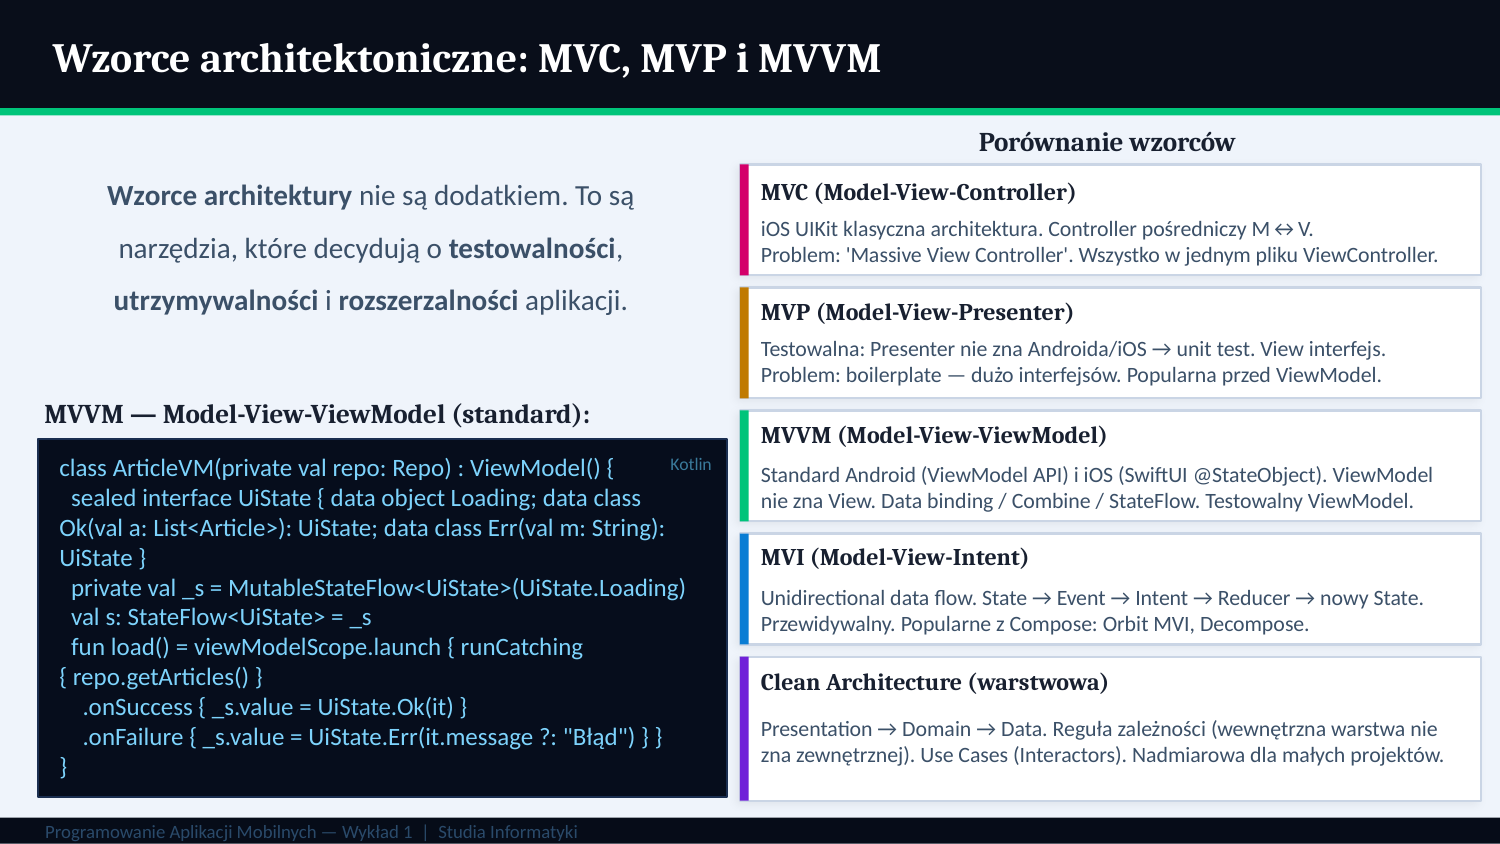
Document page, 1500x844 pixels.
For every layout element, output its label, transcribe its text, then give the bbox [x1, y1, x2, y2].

text_box MVVM (Model-View-ViewModel) [760, 414, 1421, 454]
text_box MVI (Model-View-Intent) [760, 536, 1421, 576]
text_box Testowalna: Presenter nie zna Androida/iOS → unit test. View interfejs. Problem: boilerplate — dużo interfejsów. Popularna przed ViewModel. [760, 338, 1464, 384]
text_box Standard Android (ViewModel API) i iOS (SwiftUI @StateObject). ViewModel nie zna View. Data binding / Combine / StateFlow. Testowalny ViewModel. [760, 464, 1464, 510]
text_box class ArticleVM(private val repo: Repo) : ViewModel() { sealed interface UiState { data object Loading; data class Ok(val a: List<Article>): UiState; data class Err(val m: String): UiState } private val _s = MutableStateFlow<UiState>(UiState.Loading) val s: StateFlow<UiState> = _s fun load() = viewModelScope.launch { runCatching { repo.getArticles() } .onSuccess { _s.value = UiState.Ok(it) } .onFailure { _s.value = UiState.Err(it.message ?: "Błąd") } } } [59, 451, 688, 687]
text_box Porównanie wzorców [751, 117, 1463, 164]
text_box MVVM — Model-View-ViewModel (standard): [44, 391, 727, 434]
text_box Clean Architecture (warstwowa) [760, 660, 1421, 692]
text_box [739, 410, 1482, 522]
text_box Wzorce architektury nie są dodatkiem. To są narzędzia, które decydują o testowalności, utrzymywalności i rozszerzalności aplikacji. [69, 159, 673, 316]
text_box [739, 287, 1482, 399]
text_box [0, 0, 1500, 116]
text_box [739, 533, 1482, 645]
text_box [37, 439, 727, 798]
text_box iOS UIKit klasyczna architektura. Controller pośredniczy M↔V. Problem: 'Massive View Controller'. Wszystko w jednym pliku ViewController. [760, 218, 1464, 264]
text_box Programowanie Aplikacji Mobilnych — Wykład 1 | Studia Informatyki [44, 818, 1455, 843]
text_box Kotlin [561, 449, 712, 477]
text_box Unidirectional data flow. State → Event → Intent → Reducer → nowy State. Przewidywalny. Popularne z Compose: Orbit MVI, Decompose. [760, 587, 1464, 633]
text_box Presentation → Domain → Data. Reguła zależności (wewnętrzna warstwa nie zna zewnętrznej). Use Cases (Interactors). Nadmiarowa dla małych projektów. [760, 692, 1466, 790]
text_box [739, 164, 1482, 276]
text_box MVP (Model-View-Presenter) [760, 290, 1421, 330]
text_box [0, 817, 1500, 844]
text_box Wzorce architektoniczne: MVC, MVP i MVVM [52, 8, 1448, 102]
text_box [739, 656, 1482, 801]
text_box MVC (Model-View-Controller) [760, 171, 1421, 211]
